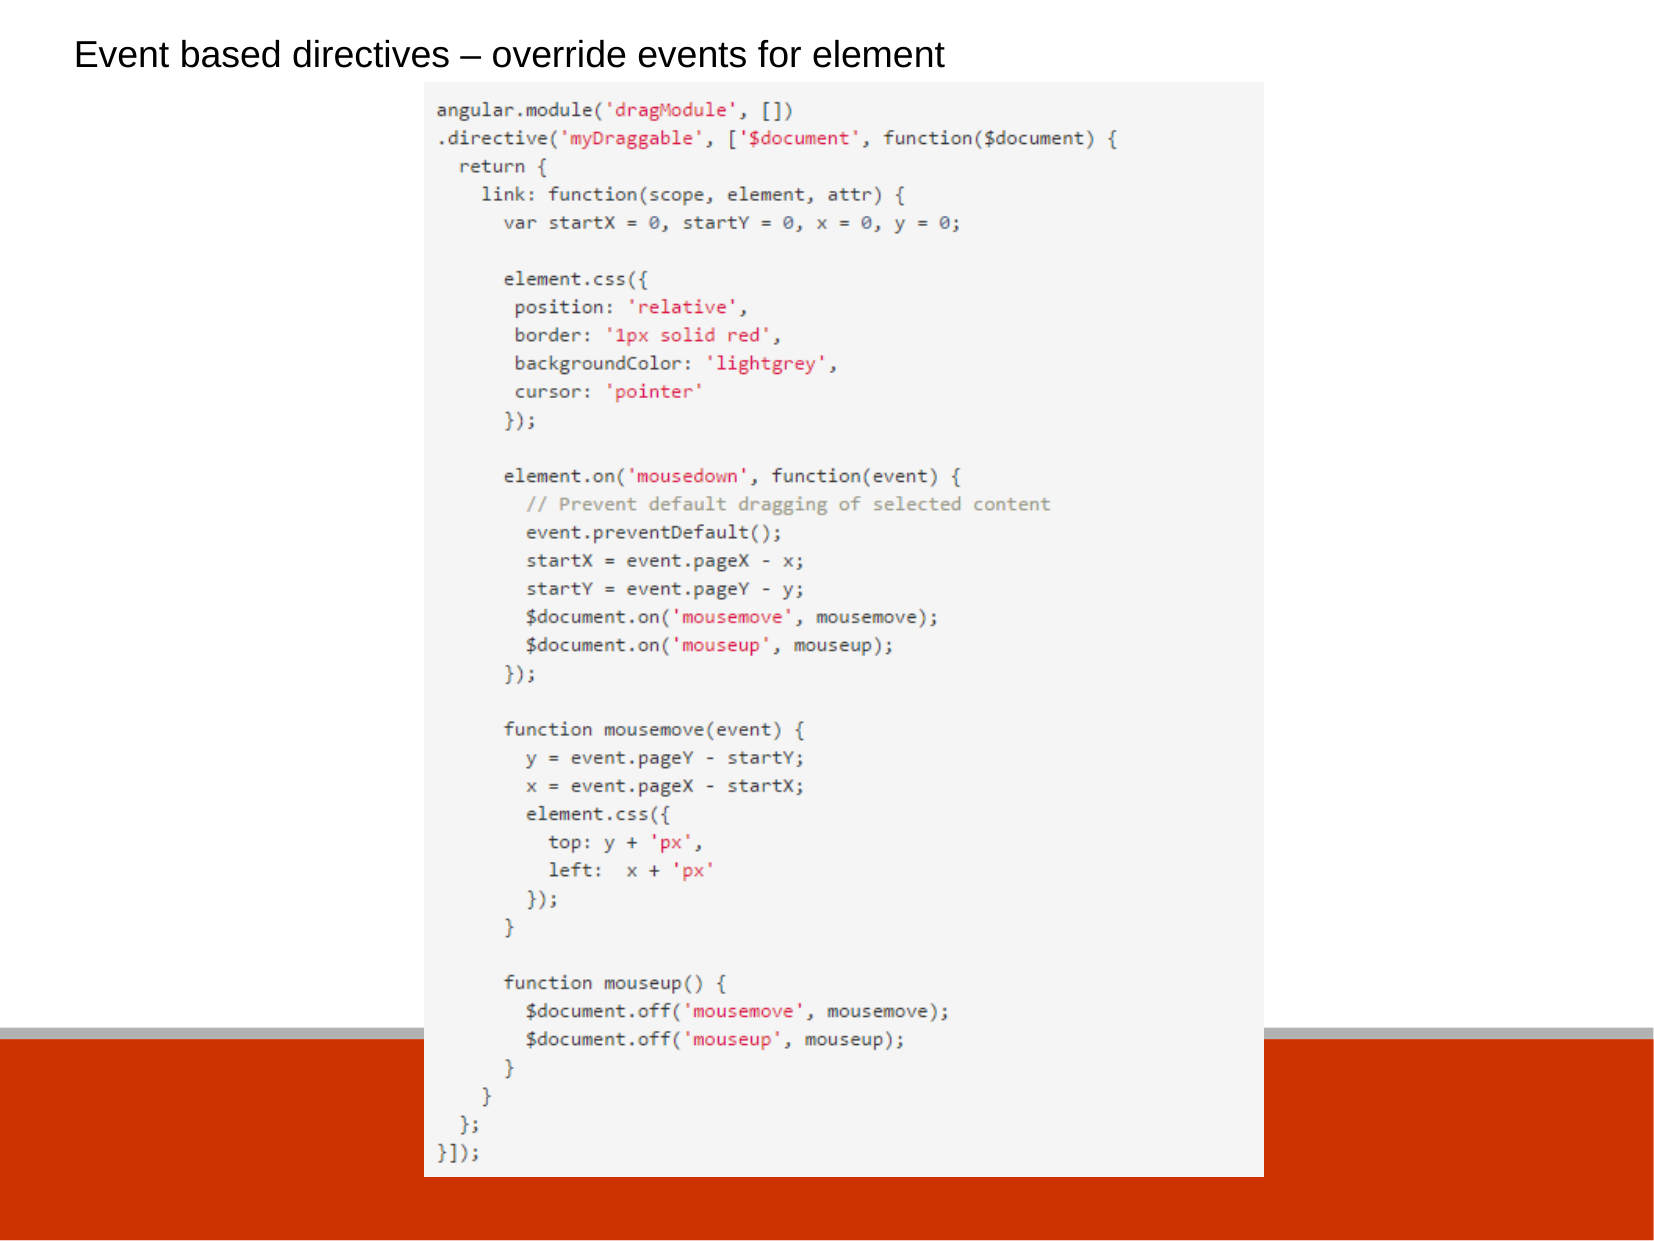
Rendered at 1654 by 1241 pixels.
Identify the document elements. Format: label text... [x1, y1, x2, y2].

text_box Event based directives – override events for element [59, 25, 961, 83]
picture [424, 82, 1264, 1177]
text_box [0, 1027, 1654, 1241]
